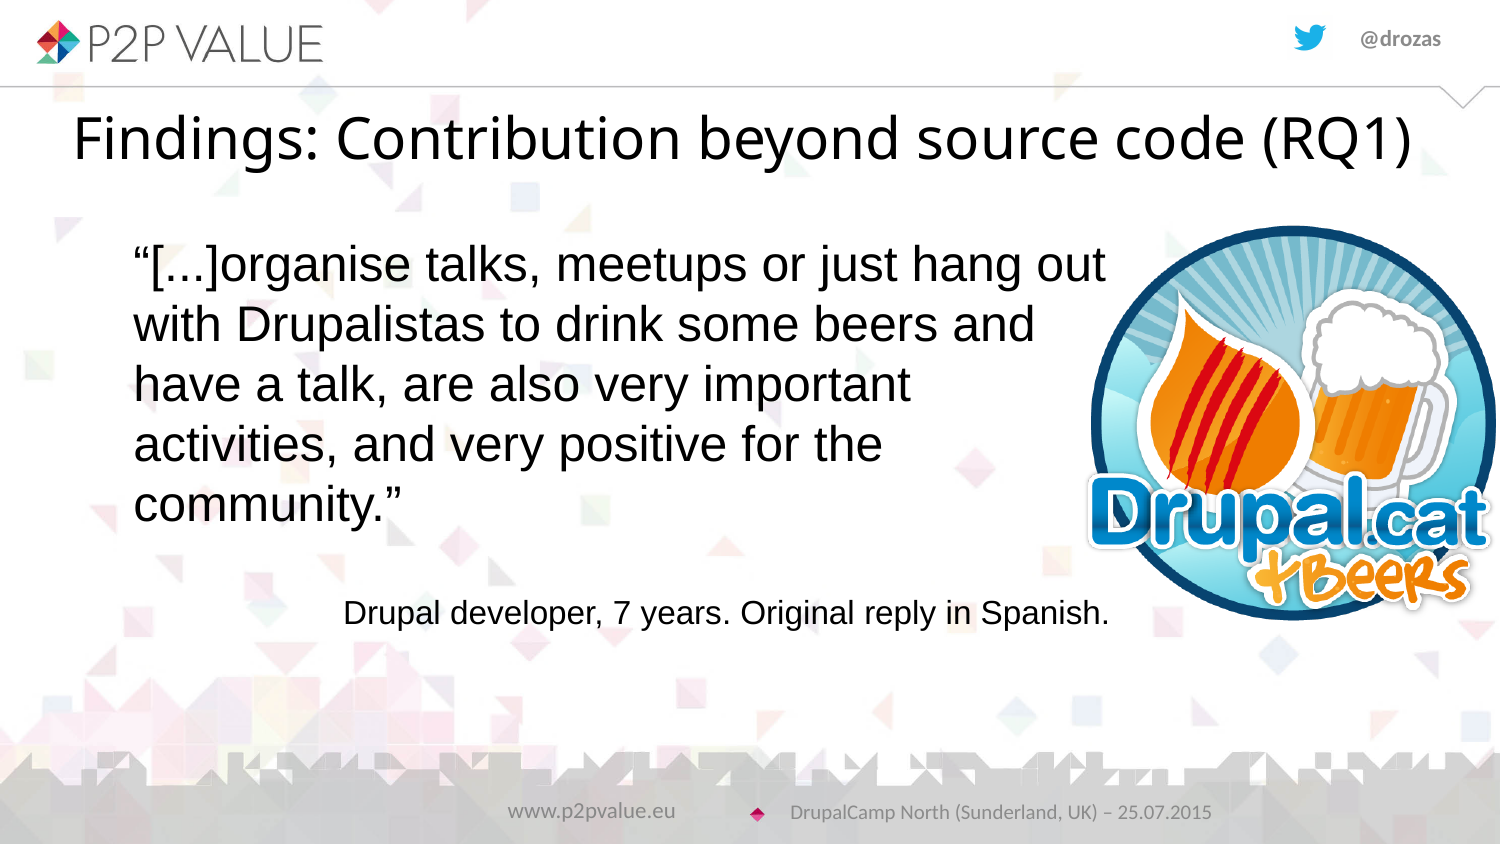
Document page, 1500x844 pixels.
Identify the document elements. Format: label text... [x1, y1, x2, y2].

subtitle “[...]organise talks, meetups or just hang out with Drupalistas to drink some beers and have a talk, are also very important activities, and very positive for the community.” Drupal developer, 7 years. Original reply in Spanish. [120, 225, 1126, 781]
picture [0, 0, 1500, 844]
text_box @drozas [1333, 15, 1455, 60]
text_box DrupalCamp North (Sunderland, UK) – 25.07.2015 [777, 788, 1470, 834]
text_box www.p2pvalue.eu [501, 789, 720, 829]
title Findings: Contribution beyond source code (RQ1) [0, 92, 1486, 181]
